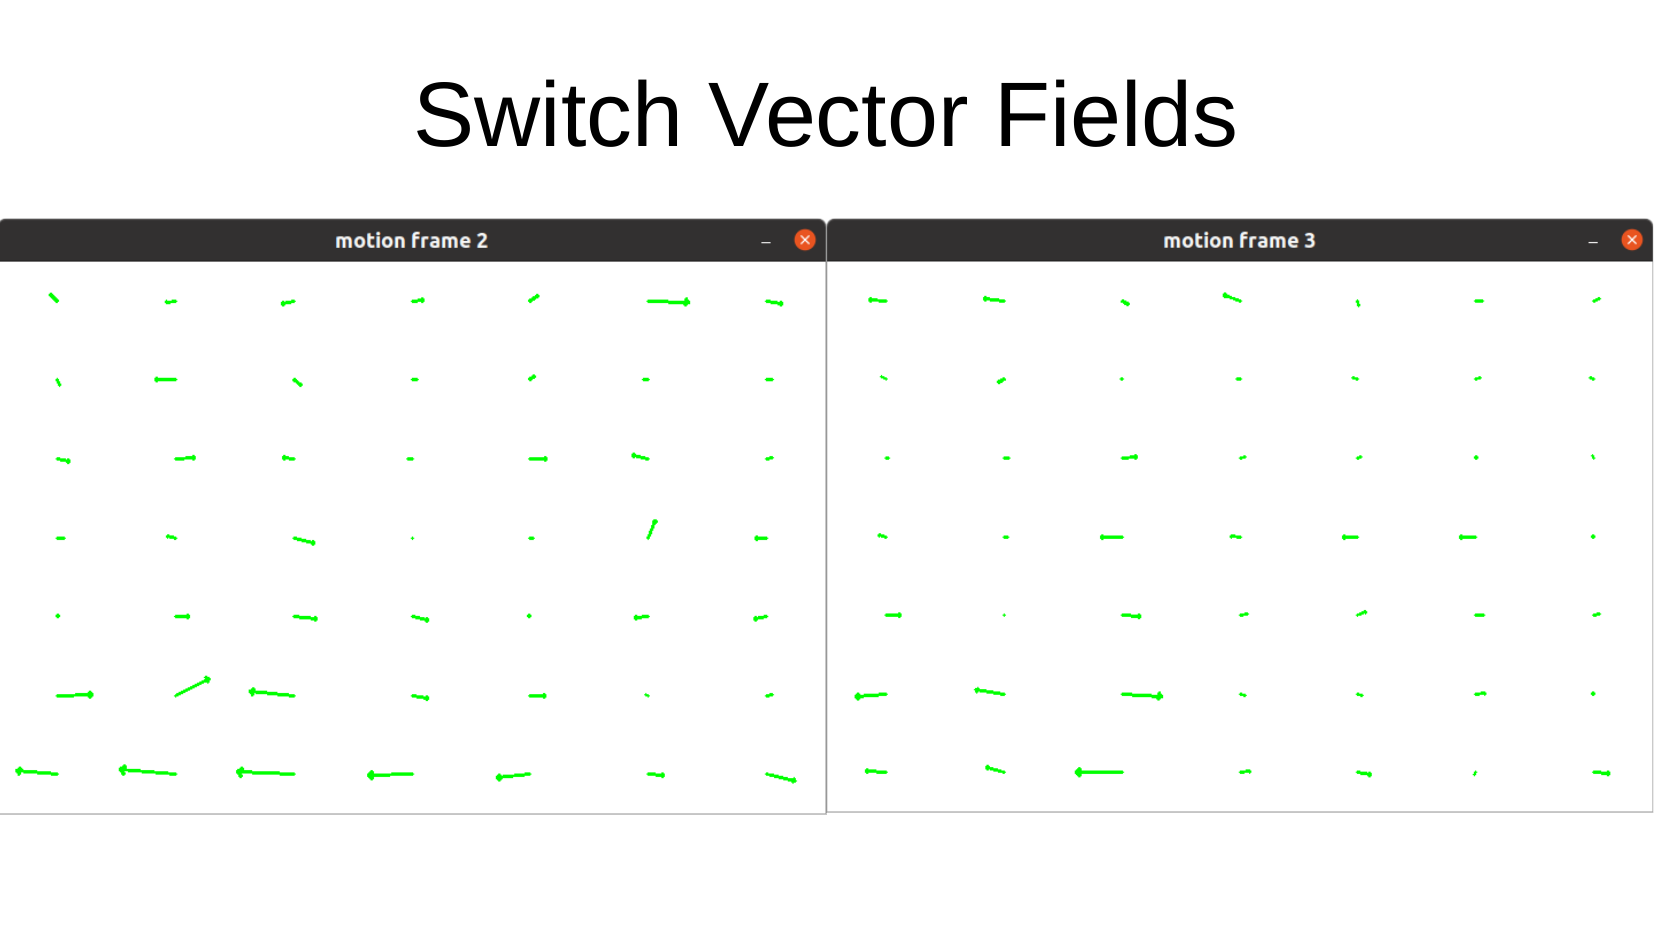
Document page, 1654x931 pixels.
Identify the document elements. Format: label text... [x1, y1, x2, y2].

picture [0, 218, 1654, 815]
title Switch Vector Fields [82, 37, 1571, 193]
